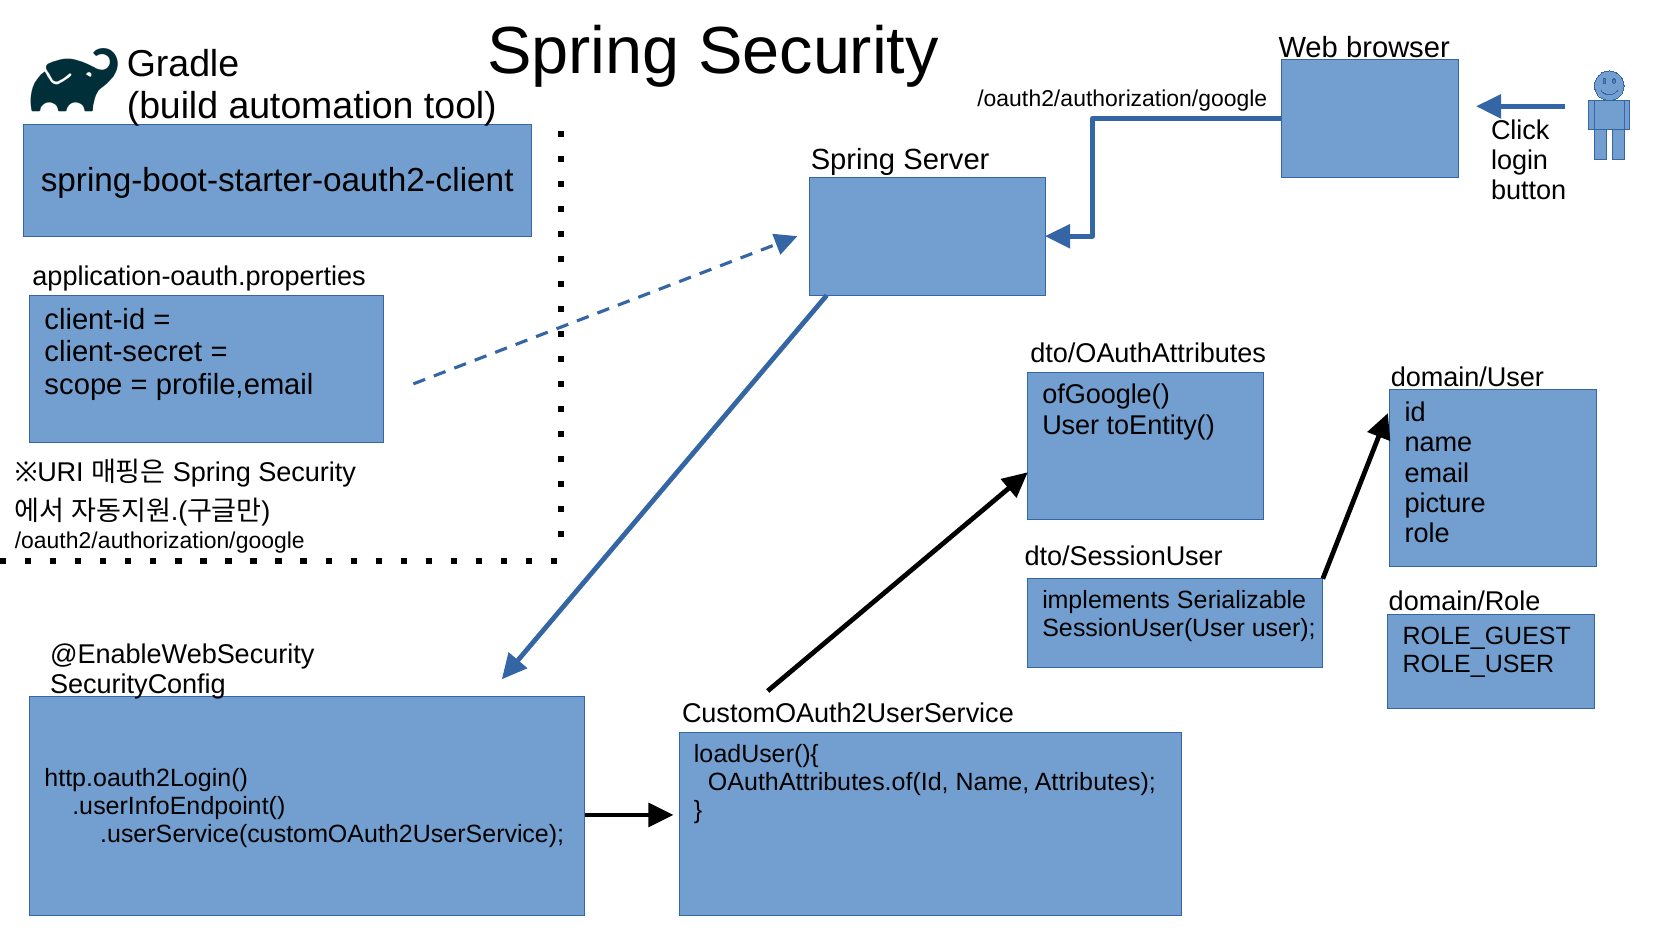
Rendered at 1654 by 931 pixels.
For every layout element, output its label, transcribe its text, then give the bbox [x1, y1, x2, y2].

text_box /oauth2/authorization/google [962, 77, 1283, 119]
text_box ROLE_GUEST ROLE_USER [1387, 624, 1595, 709]
text_box [1281, 72, 1459, 178]
text_box Web browser [1263, 23, 1466, 72]
text_box Spring Server [796, 135, 1005, 184]
text_box http.oauth2Login() .userInfoEndpoint() .userService(customOAuth2UserService); [29, 696, 585, 916]
text_box [1588, 70, 1630, 160]
text_box Click login button [1476, 107, 1582, 213]
text_box Spring Security [472, 5, 963, 122]
text_box ※URI 매핑은 Spring Security에서 자동지원.(구글만) /oauth2/authorization/google [0, 442, 396, 546]
text_box spring-boot-starter-oauth2-client [23, 124, 532, 237]
text_box client-id = client-secret = scope = profile,email [29, 319, 384, 442]
text_box dto/OAuthAttributes [1015, 330, 1292, 376]
text_box CustomOAuth2UserService [667, 690, 1029, 737]
picture [29, 35, 119, 125]
text_box domain/User [1375, 354, 1583, 400]
text_box [809, 177, 1046, 296]
text_box dto/SessionUser [1009, 533, 1286, 579]
text_box @EnableWebSecurity SecurityConfig [35, 631, 432, 708]
text_box loadUser(){ OAuthAttributes.of(Id, Name, Attributes); } [679, 732, 1182, 916]
text_box ofGoogle() User toEntity() [1027, 376, 1264, 520]
text_box id name email picture role [1389, 389, 1597, 567]
text_box domain/Role [1374, 578, 1595, 624]
text_box implements Serializable SessionUser(User user); [1027, 578, 1323, 668]
text_box application-oauth.properties [17, 253, 414, 319]
text_box Gradle (build automation tool) [112, 35, 526, 135]
